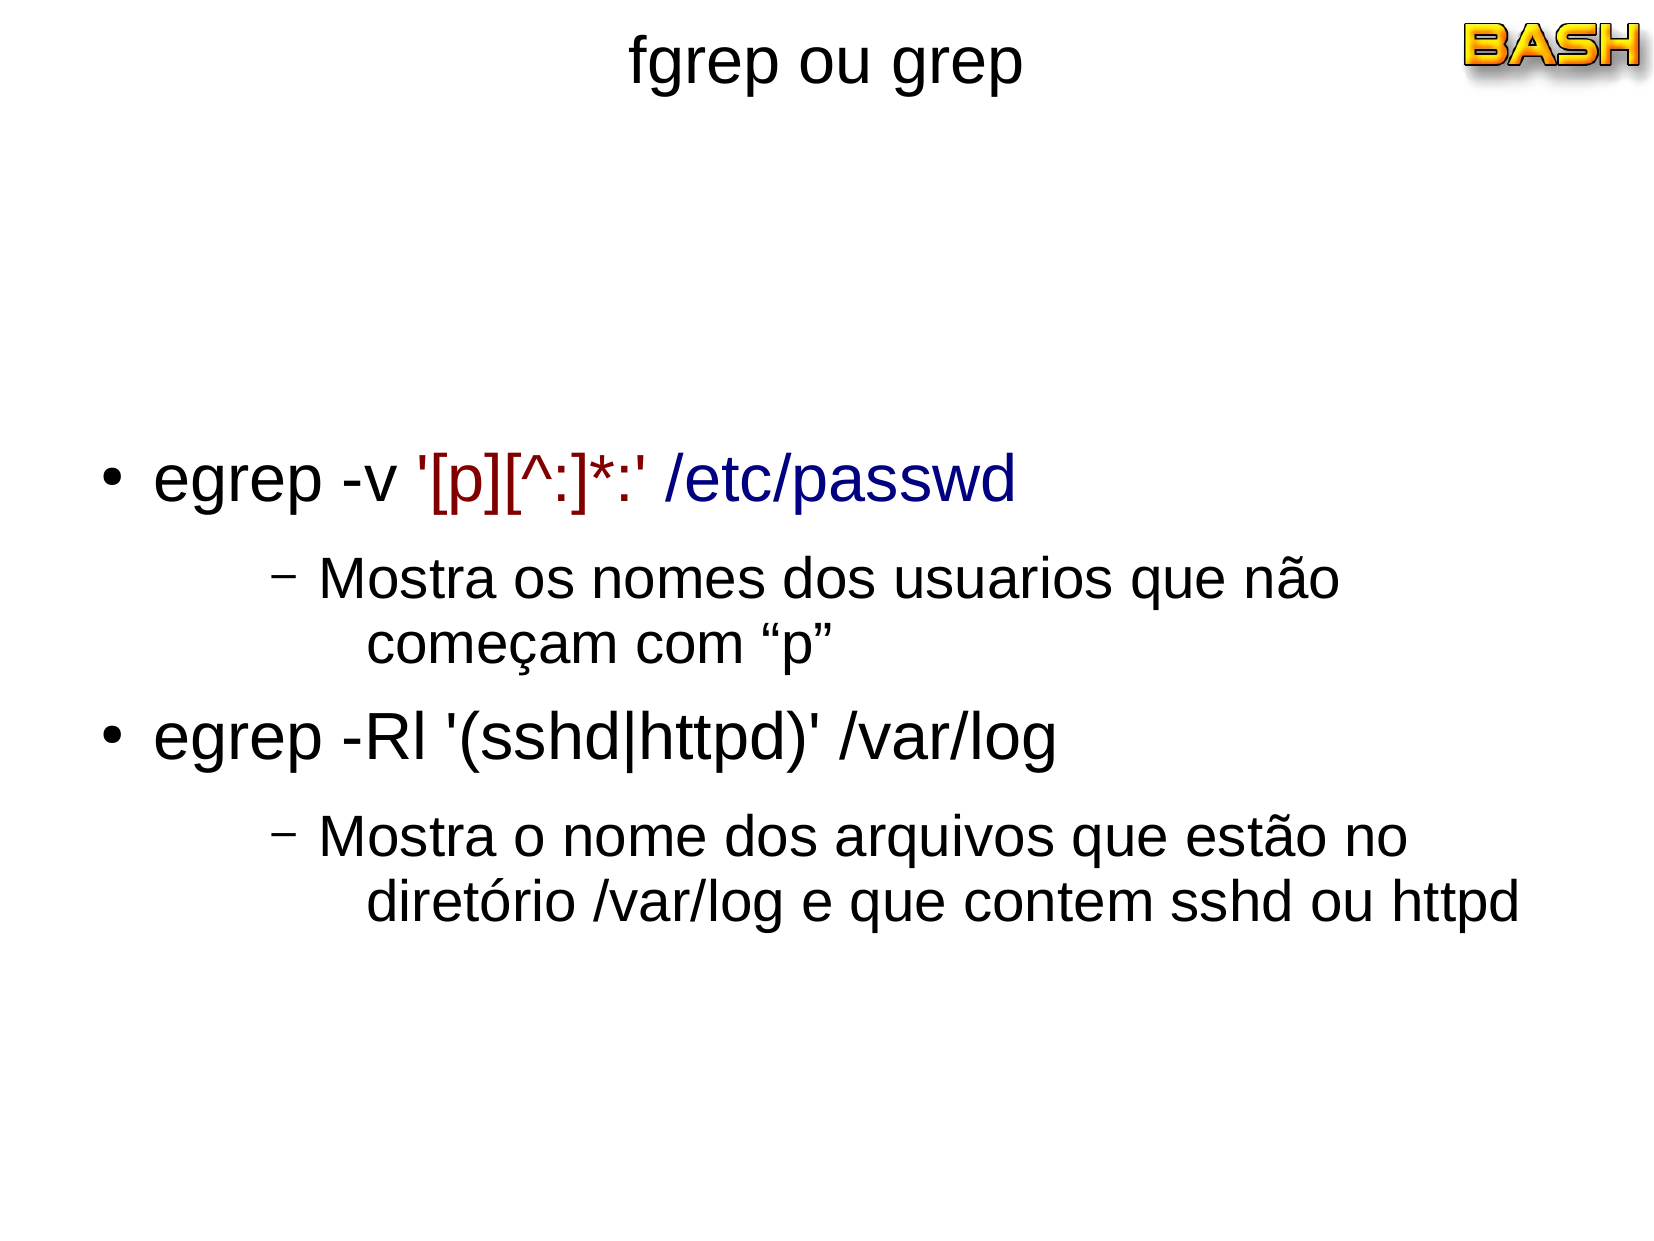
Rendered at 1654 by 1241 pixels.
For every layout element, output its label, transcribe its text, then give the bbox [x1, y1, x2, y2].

title fgrep ou grep [82, 22, 1571, 98]
list egrep -v '[p][^:]*:' /etc/passwd Mostra os nomes dos usuarios que não começam com “p” egrep -Rl '(sshd|httpd)' /var/log Mostra o nome dos arquivos que estão no diretório /var/log e que contem sshd ou httpd [82, 441, 1571, 934]
picture [1450, 0, 1654, 96]
